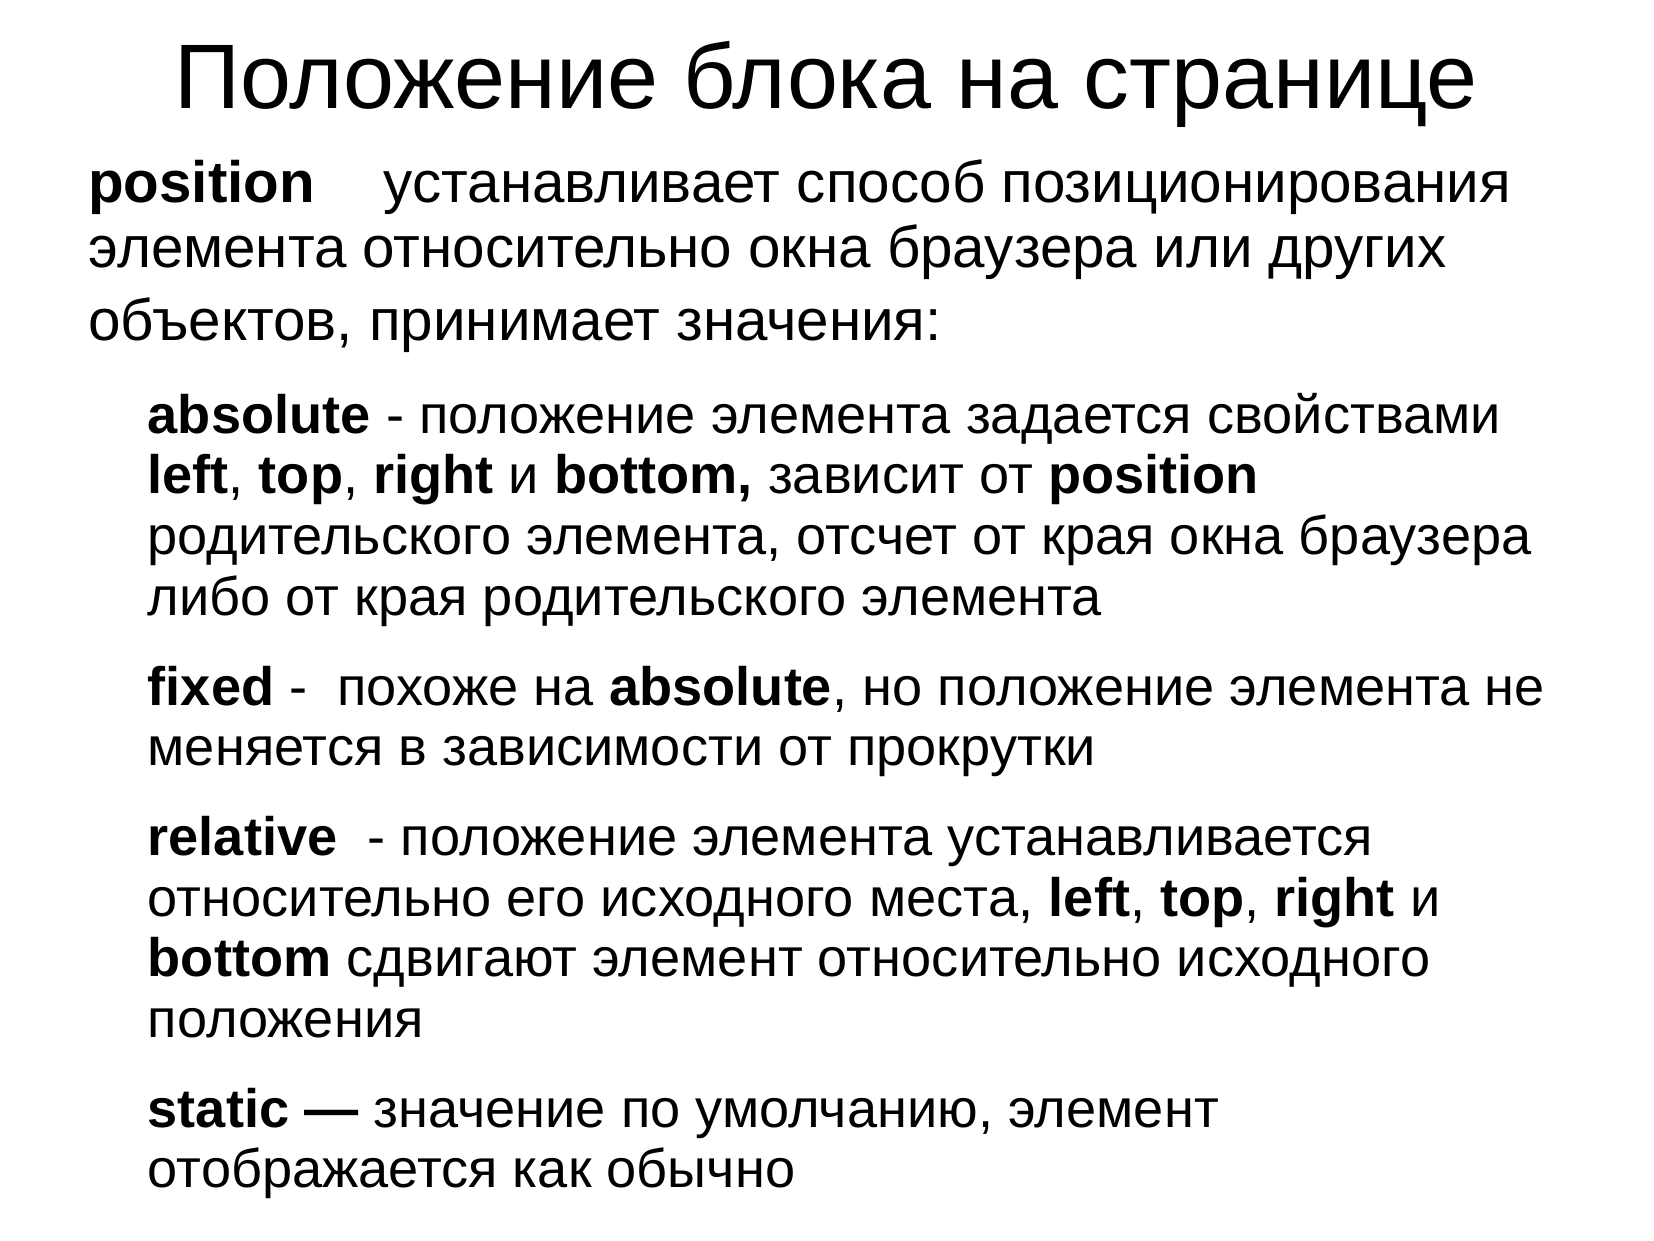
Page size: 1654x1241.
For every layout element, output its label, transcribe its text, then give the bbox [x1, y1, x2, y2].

title Положение блока на странице [82, 25, 1571, 129]
list position устанавливает способ позиционирования элемента относительно окна браузера или других объектов, принимает значения: absolute - положение элемента задается свойствами left, top, right и bottom, зависит от position родительского элемента, отсчет от края окна браузера либо от края родительского элемента fixed - похоже на absolute, но положение элемента не меняется в зависимости от прокрутки relative - положение элемента устанавливается относительно его исходного места, left, top, right и bottom сдвигают элемент относительно исходного положения static — значение по умолчанию, элемент отображается как обычно [88, 150, 1577, 1213]
